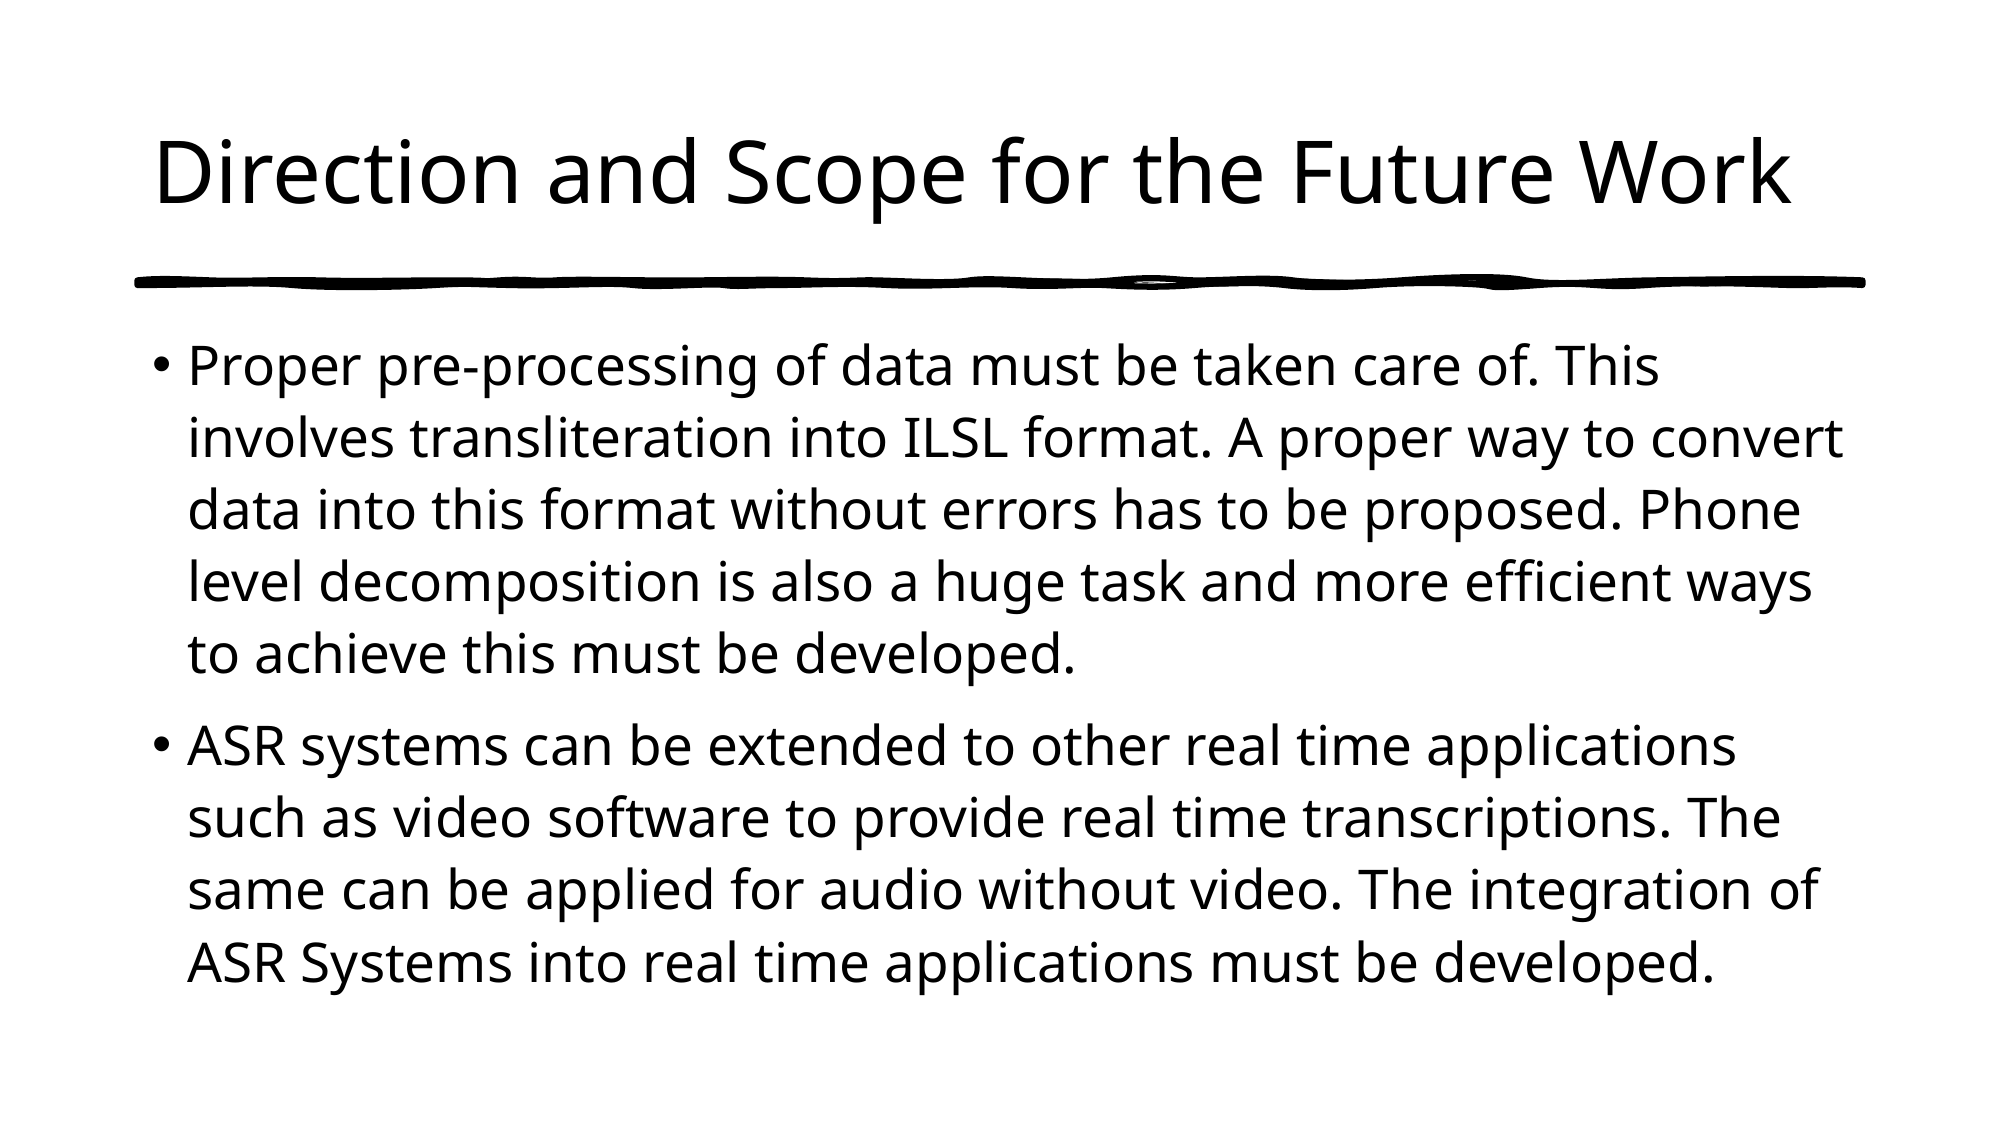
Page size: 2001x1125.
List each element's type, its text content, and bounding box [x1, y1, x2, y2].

title Direction and Scope for the Future Work [137, 59, 1863, 278]
list Proper pre-processing of data must be taken care of. This involves transliteration into ILSL format. A proper way to convert data into this format without errors has to be proposed. Phone level decomposition is also a huge task and more efficient ways to achieve this must be developed. ASR systems can be extended to other real time applications such as video software to provide real time transcriptions. The same can be applied for audio without video. The integration of ASR Systems into real time applications must be developed. [137, 316, 1863, 1014]
